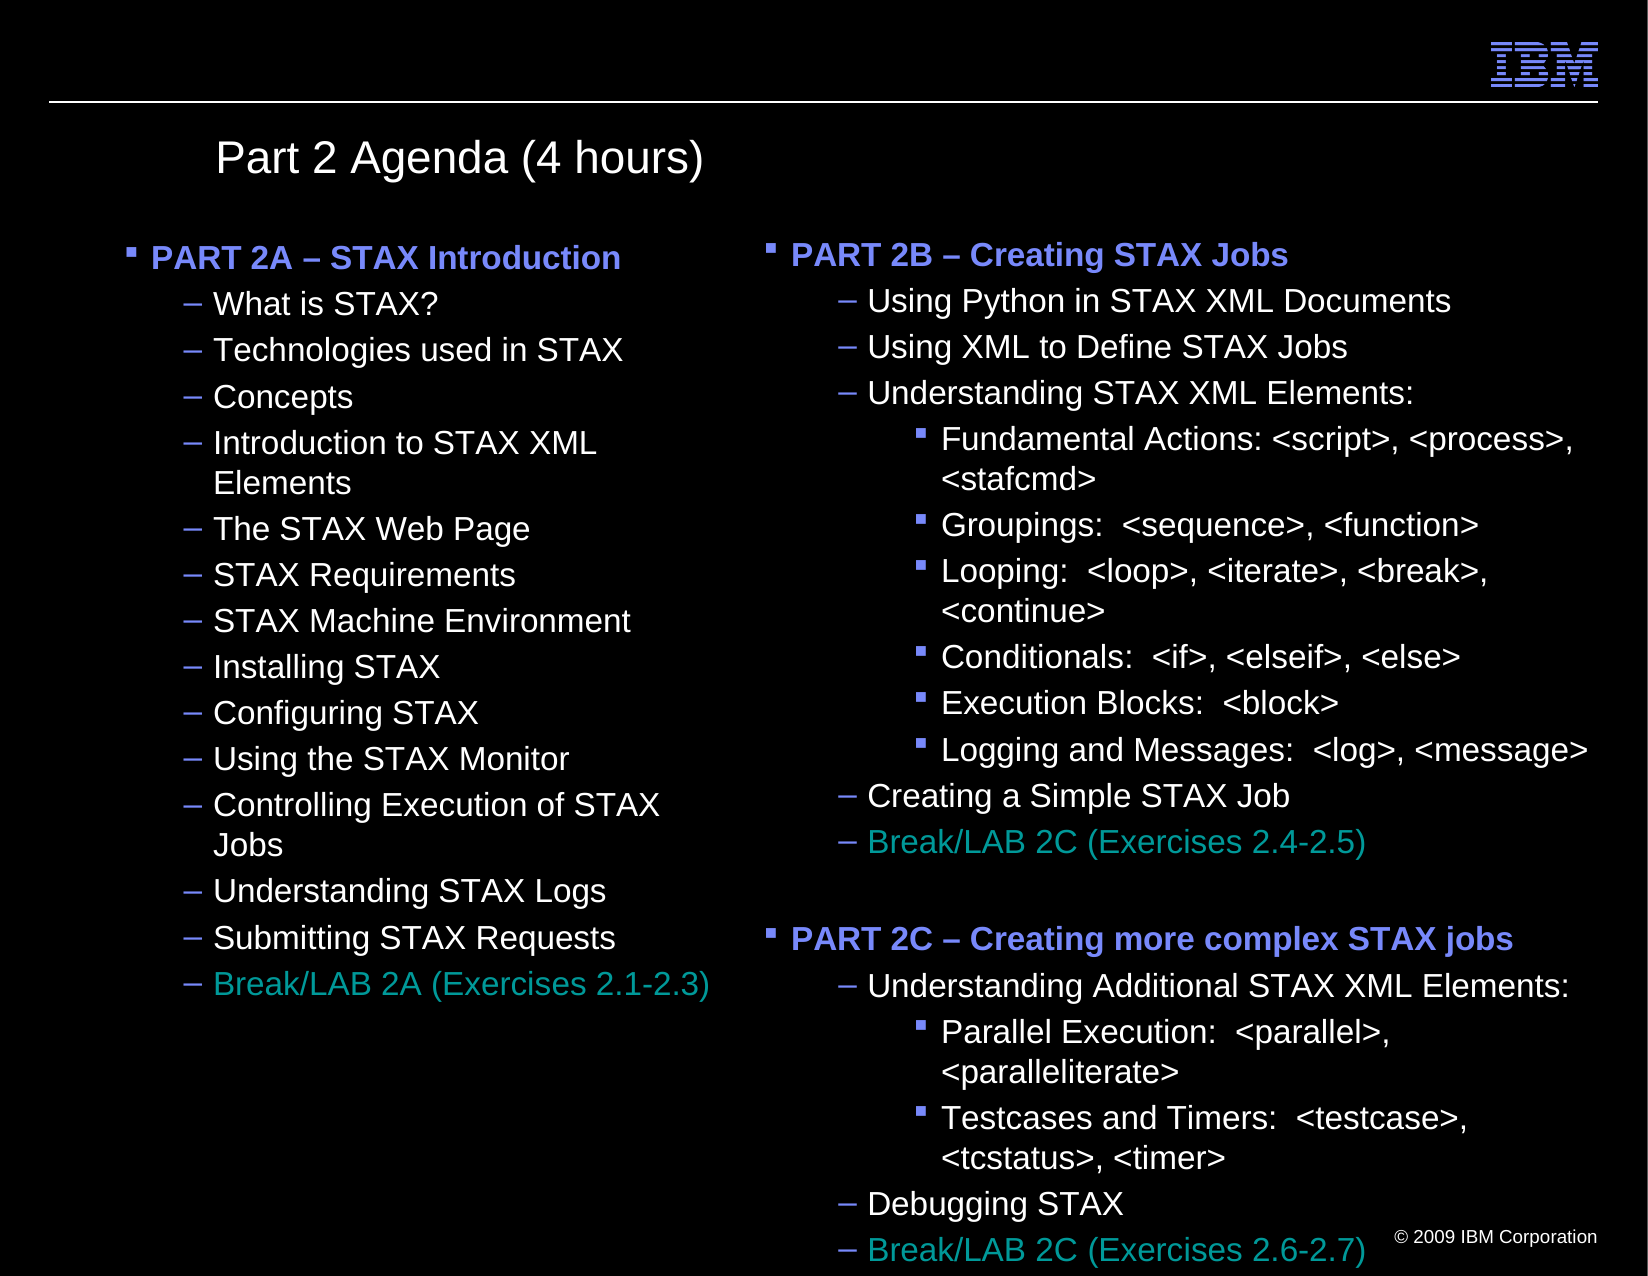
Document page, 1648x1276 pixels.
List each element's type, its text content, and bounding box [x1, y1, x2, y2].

text_box PART 2B – Creating STAX Jobs Using Python in STAX XML Documents Using XML to Define STAX Jobs Understanding STAX XML Elements: Fundamental Actions: <script>, <process>, <stafcmd> Groupings: <sequence>, <function> Looping: <loop>, <iterate>, <break>, <continue> Conditionals: <if>, <elseif>, <else> Execution Blocks: <block> Logging and Messages: <log>, <message> Creating a Simple STAX Job Break/LAB 2C (Exercises 2.4-2.5) PART 2C – Creating more complex STAX jobs Understanding Additional STAX XML Elements: Parallel Execution: <parallel>, <paralleliterate> Testcases and Timers: <testcase>, <tcstatus>, <timer> Debugging STAX Break/LAB 2C (Exercises 2.6-2.7) [748, 225, 1610, 1276]
text_box PART 2A – STAX Introduction What is STAX? Technologies used in STAX Concepts Introduction to STAX XML Elements The STAX Web Page STAX Requirements STAX Machine Environment Installing STAX Configuring STAX Using the STAX Monitor Controlling Execution of STAX Jobs Understanding STAX Logs Submitting STAX Requests Break/LAB 2A (Exercises 2.1-2.3) [123, 236, 740, 1146]
picture [1491, 42, 1598, 87]
title Part 2 Agenda (4 hours) [198, 125, 1648, 219]
